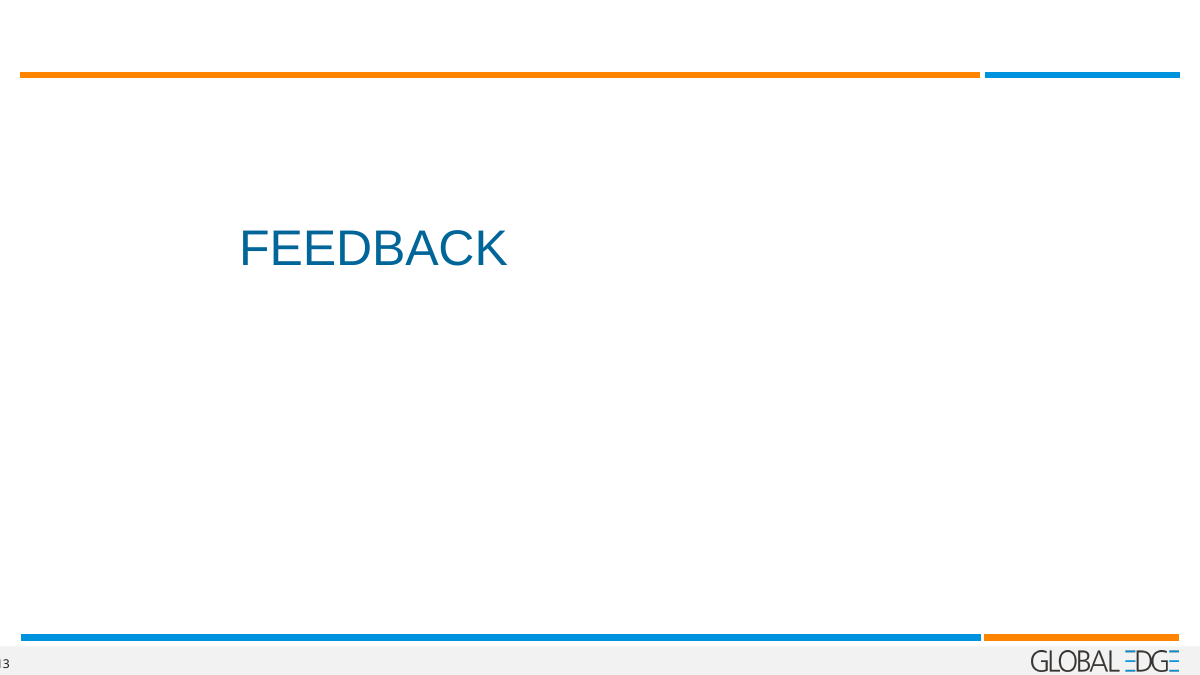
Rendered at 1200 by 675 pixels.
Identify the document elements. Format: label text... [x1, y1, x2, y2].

picture [1031, 650, 1179, 672]
text_box FEEDBACK [224, 212, 1016, 284]
